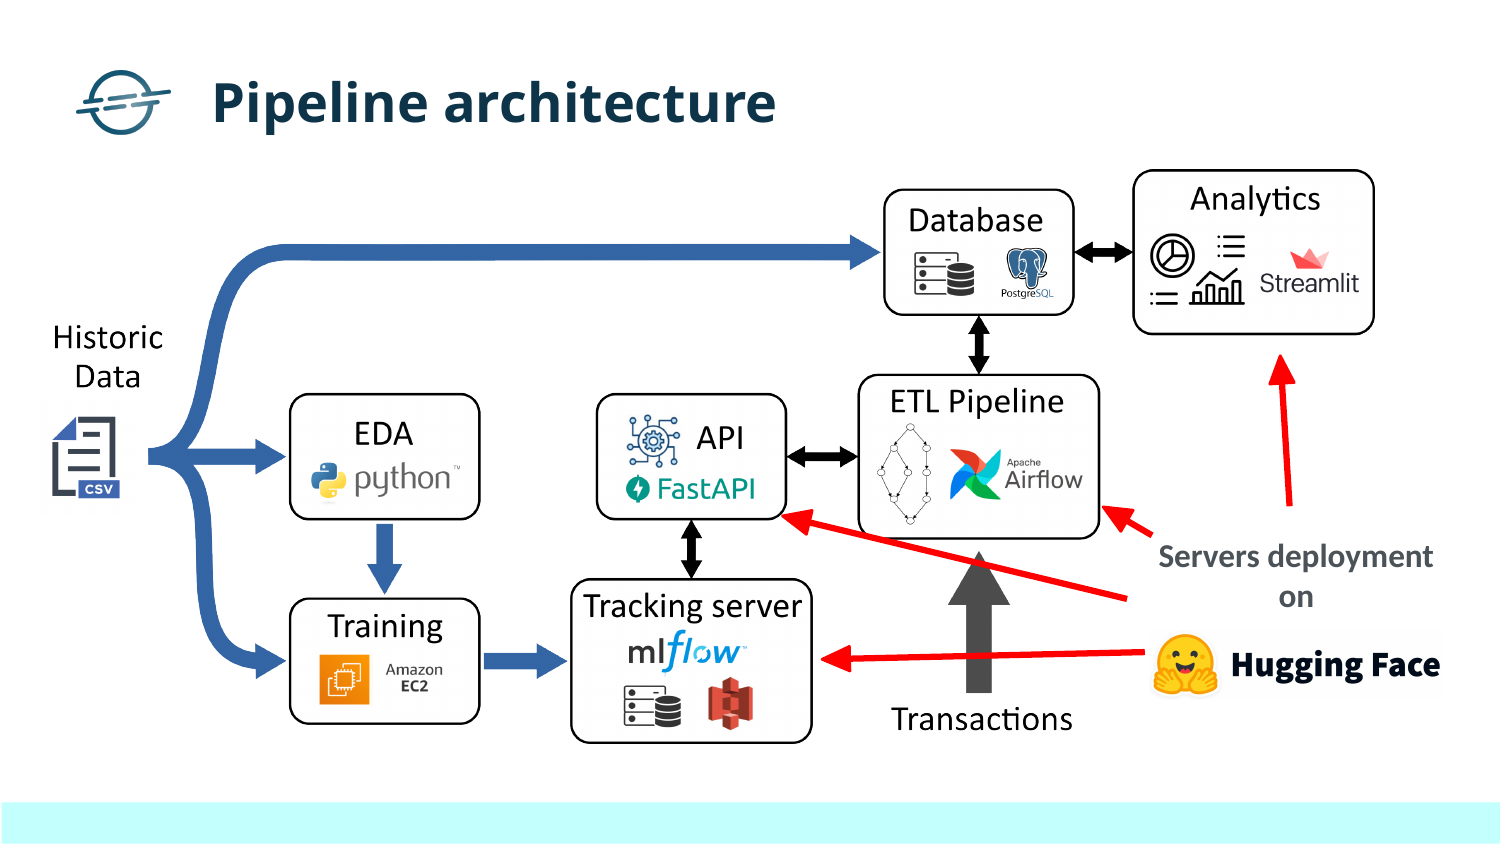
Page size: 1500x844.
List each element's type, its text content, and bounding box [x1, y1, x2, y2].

text_box [1, 802, 1500, 844]
picture [33, 169, 1443, 745]
title Servers deployment on [1140, 519, 1453, 639]
picture [76, 70, 171, 135]
title Pipeline architecture [196, 53, 874, 155]
